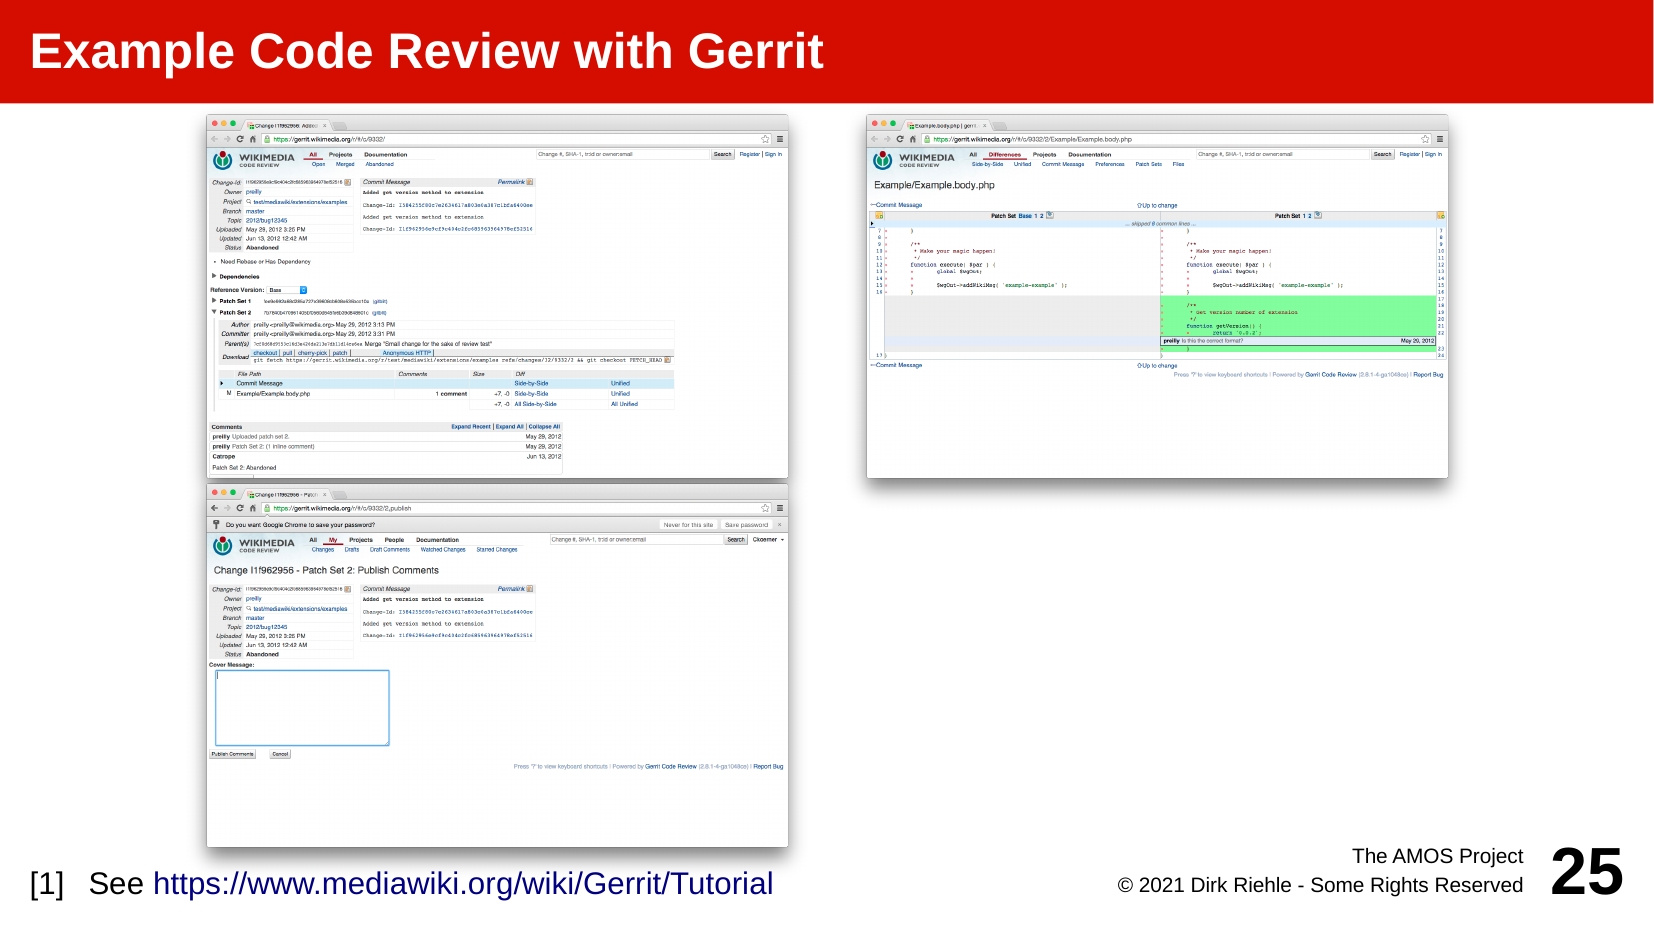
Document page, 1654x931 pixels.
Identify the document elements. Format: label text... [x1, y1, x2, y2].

title Example Code Review with Gerrit [0, 0, 1654, 104]
picture [181, 104, 813, 883]
text_box [1] See https://www.mediawiki.org/wiki/Gerrit/Tutorial [0, 752, 1182, 931]
picture [841, 100, 1473, 514]
